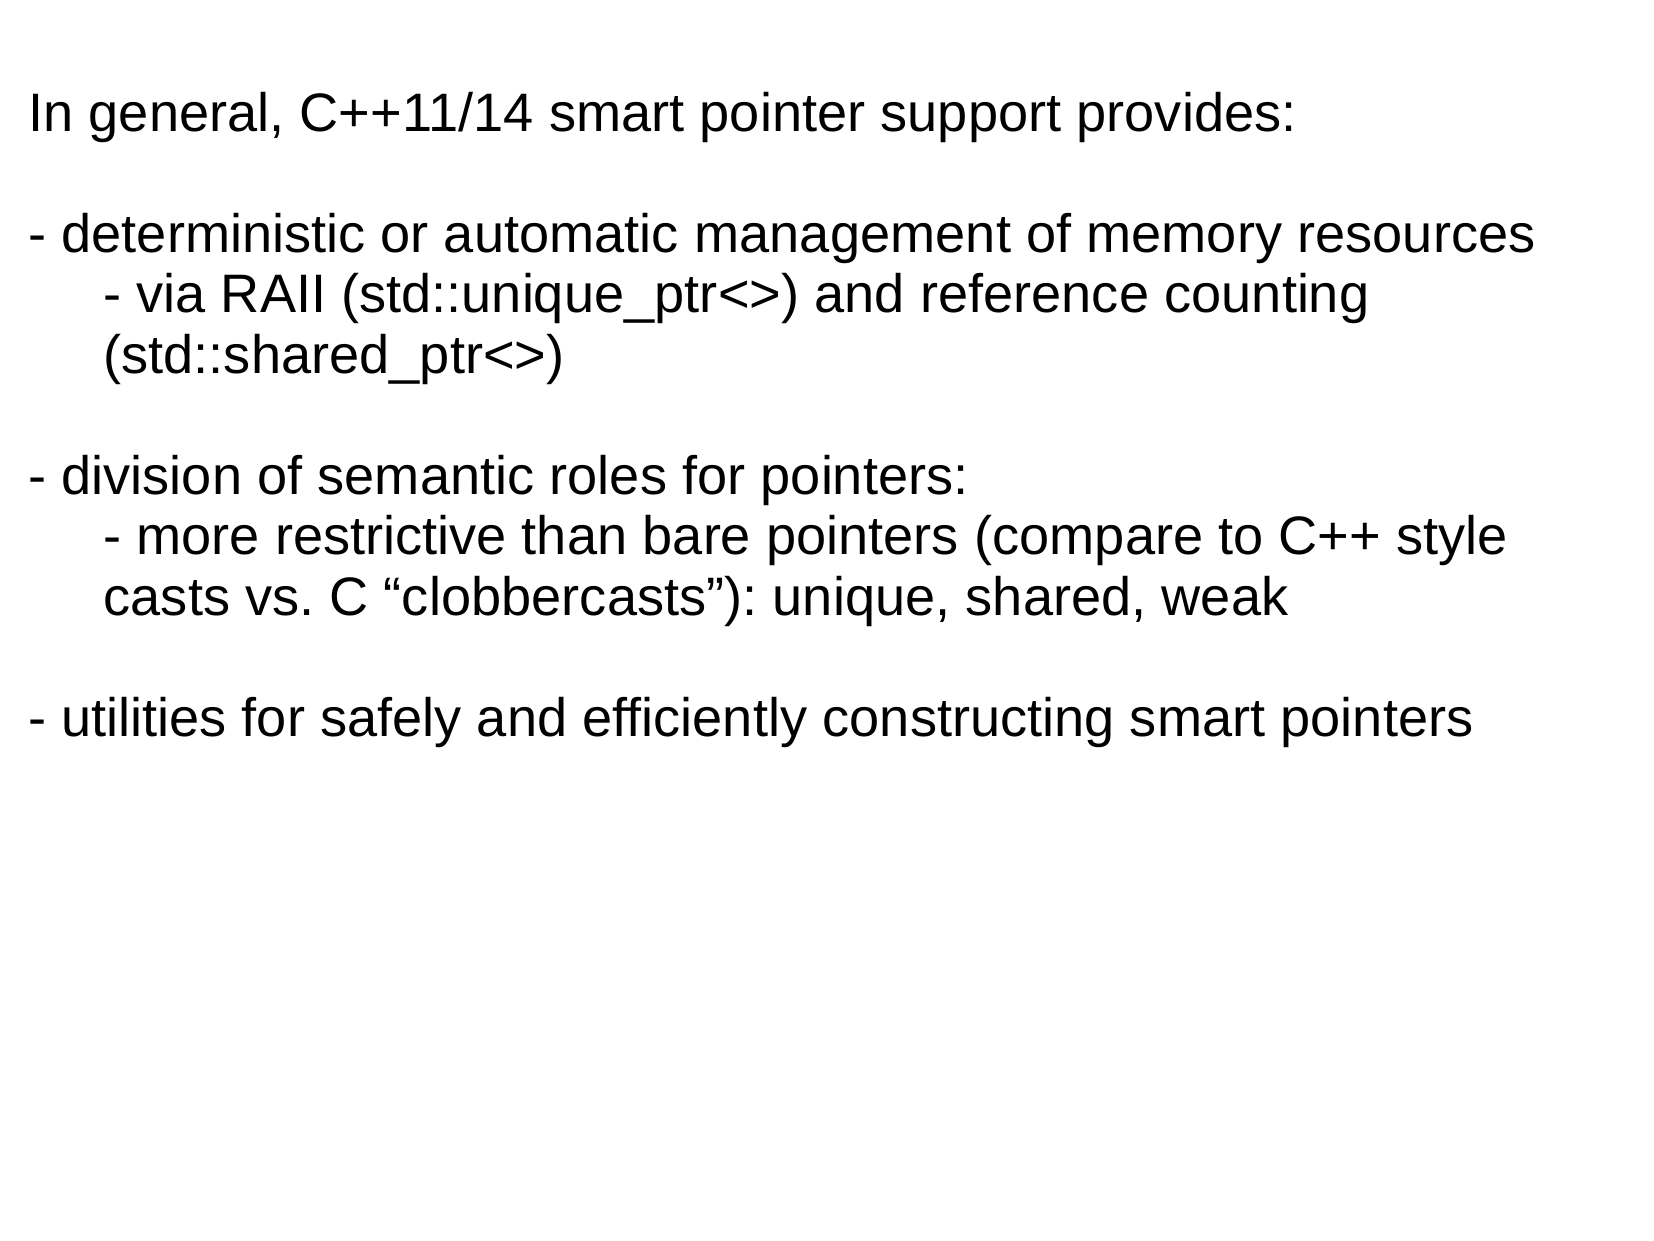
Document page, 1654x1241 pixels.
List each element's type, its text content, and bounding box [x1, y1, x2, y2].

text_box In general, C++11/14 smart pointer support provides: - deterministic or automatic management of memory resources - via RAII (std::unique_ptr<>) and reference counting (std::shared_ptr<>) - division of semantic roles for pointers: - more restrictive than bare pointers (compare to C++ style casts vs. C “clobbercasts”): unique, shared, weak - utilities for safely and efficiently constructing smart pointers [13, 74, 1553, 816]
